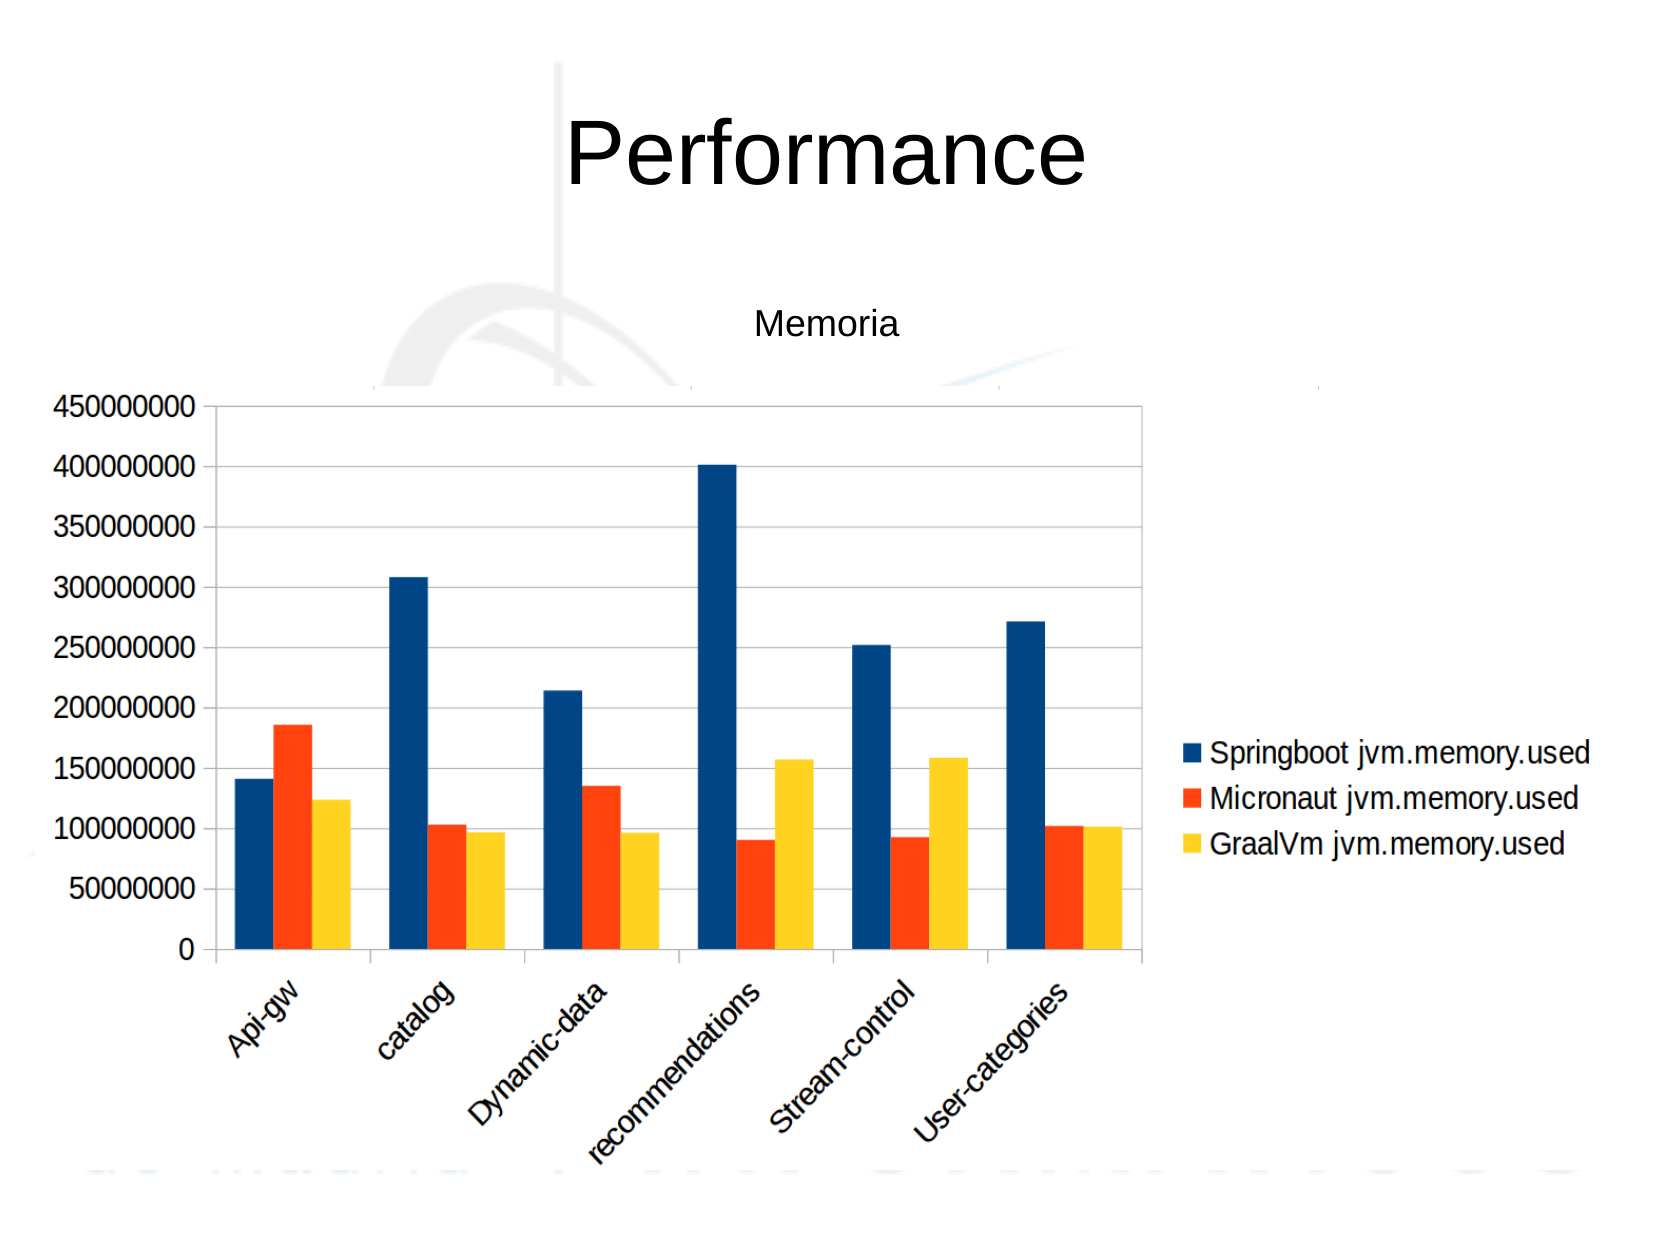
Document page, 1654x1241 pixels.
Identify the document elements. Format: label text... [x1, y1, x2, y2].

text_box Memoria [739, 295, 915, 353]
title Performance [82, 49, 1571, 257]
picture [0, 11, 1640, 1229]
